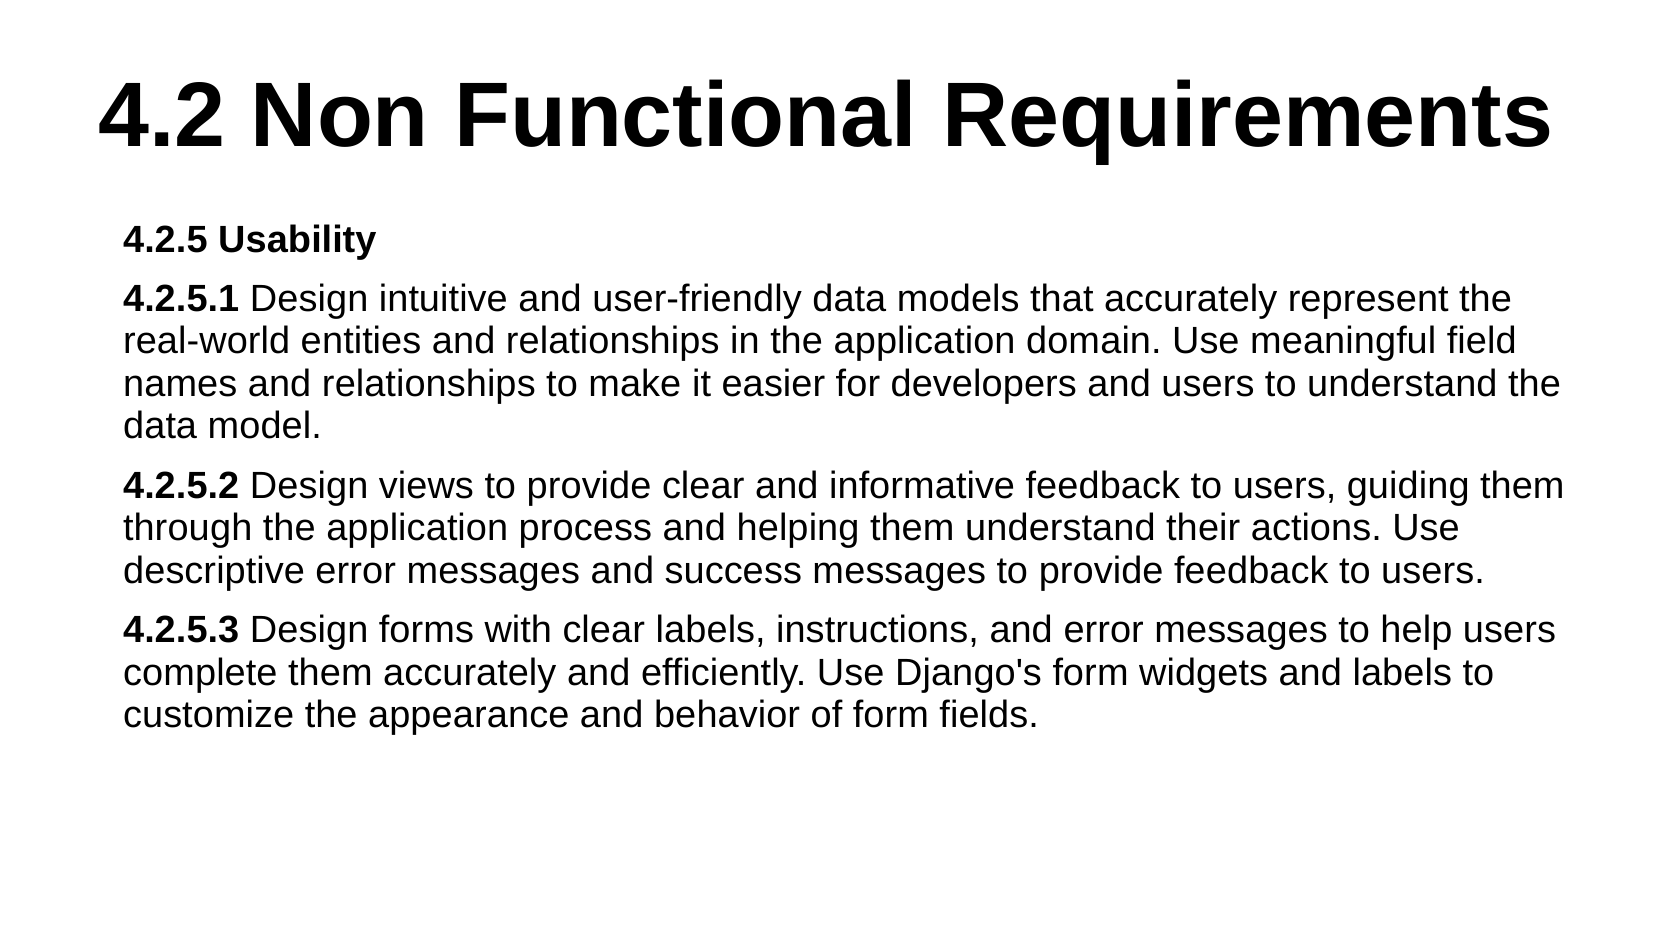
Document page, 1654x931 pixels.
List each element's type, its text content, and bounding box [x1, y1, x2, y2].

title 4.2 Non Functional Requirements [82, 37, 1571, 193]
list 4.2.5 Usability 4.2.5.1 Design intuitive and user-friendly data models that accurately represent the real-world entities and relationships in the application domain. Use meaningful field names and relationships to make it easier for developers and users to understand the data model. 4.2.5.2 Design views to provide clear and informative feedback to users, guiding them through the application process and helping them understand their actions. Use descriptive error messages and success messages to provide feedback to users. 4.2.5.3 Design forms with clear labels, instructions, and error messages to help users complete them accurately and efficiently. Use Django's form widgets and labels to customize the appearance and behavior of form fields. [82, 217, 1571, 758]
